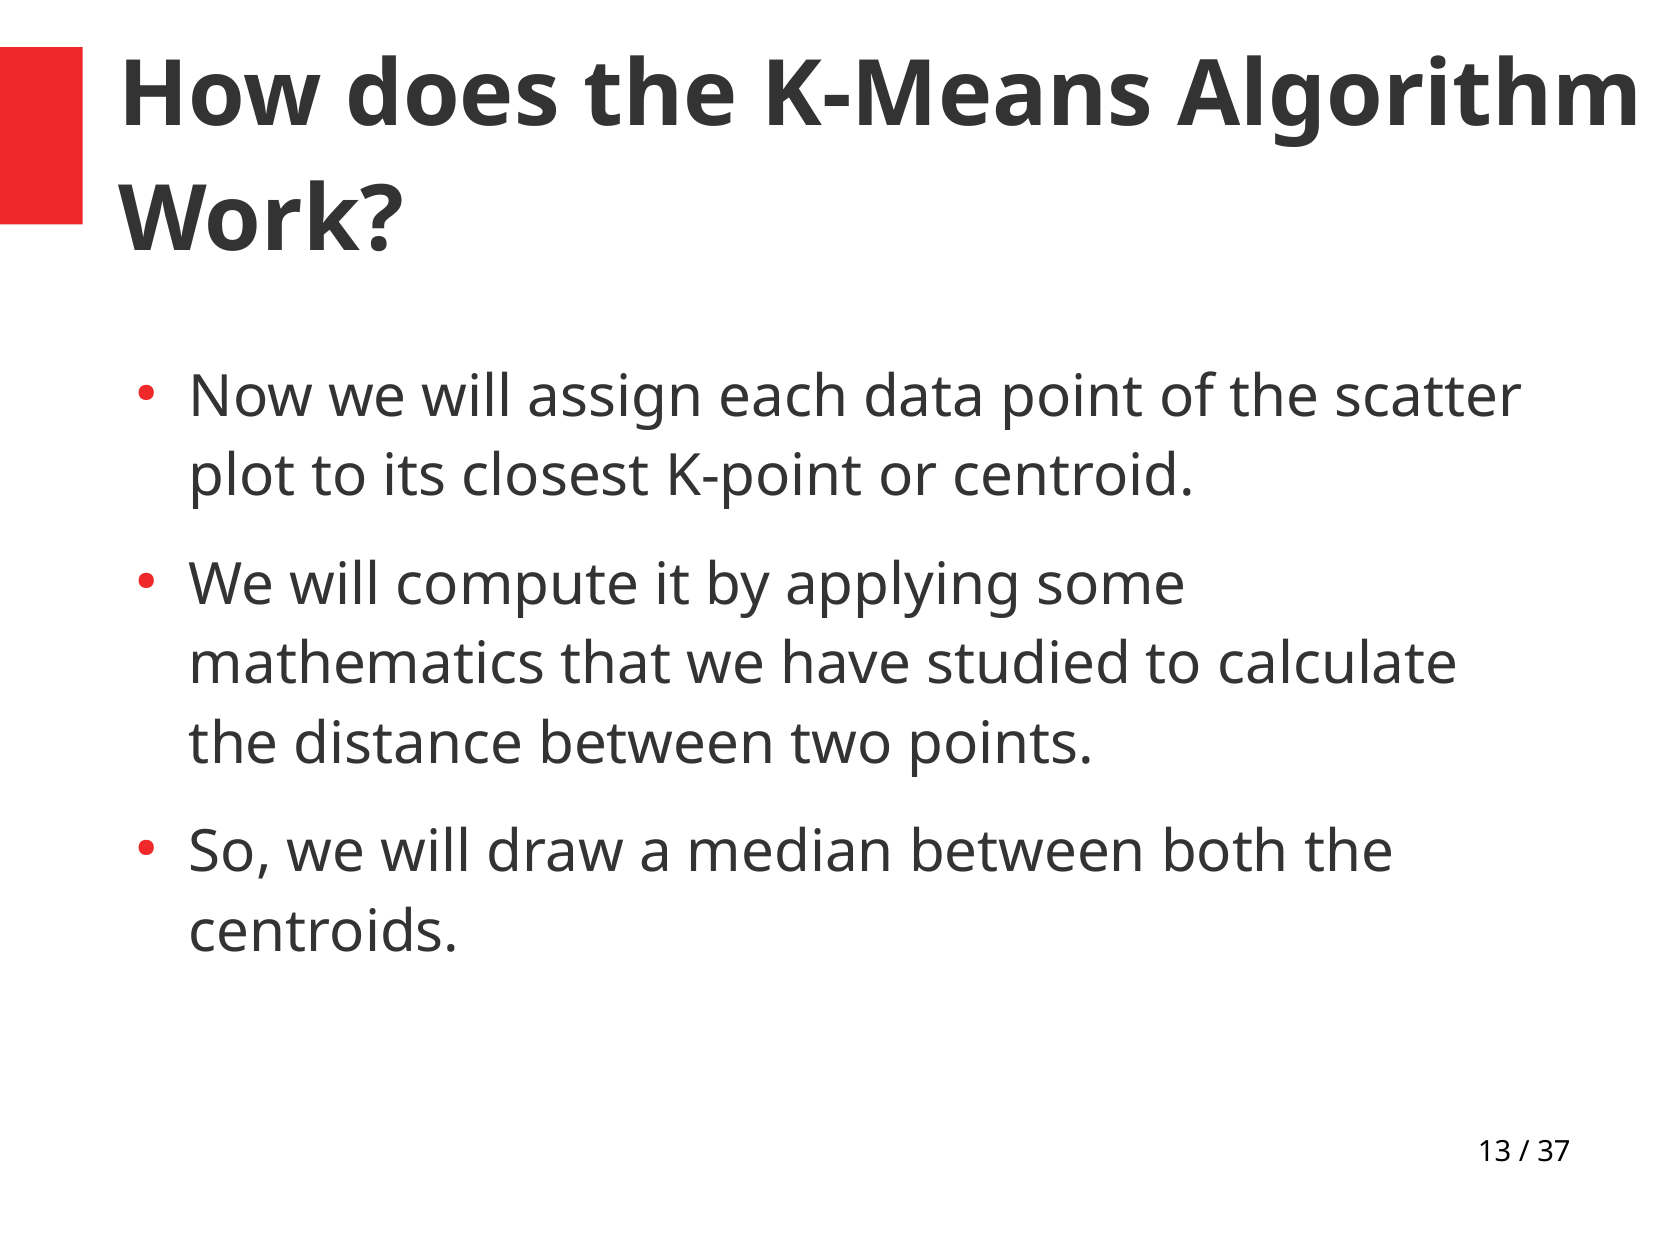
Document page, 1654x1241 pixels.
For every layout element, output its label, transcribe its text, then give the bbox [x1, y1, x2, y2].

list Now we will assign each data point of the scatter plot to its closest K-point or centroid. We will compute it by applying some mathematics that we have studied to calculate the distance between two points. So, we will draw a median between both the centroids. [118, 354, 1536, 1074]
title How does the K-Means Algorithm Work? [118, 28, 1654, 278]
